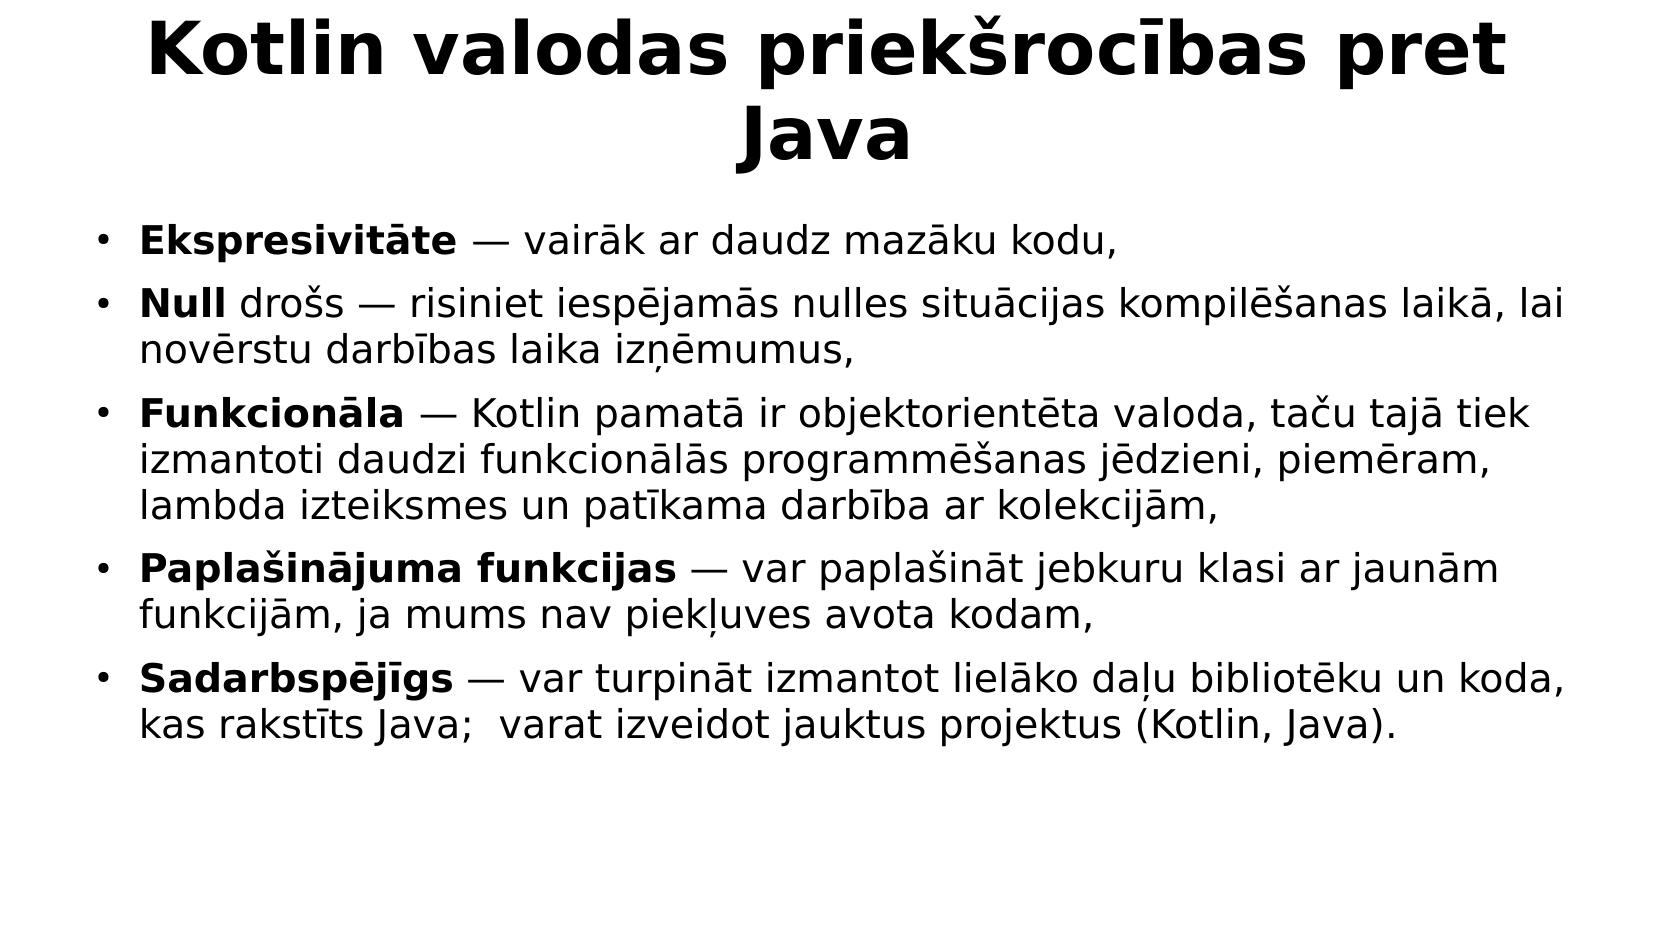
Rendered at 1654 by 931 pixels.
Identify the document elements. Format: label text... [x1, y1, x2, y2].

list Ekspresivitāte — vairāk ar daudz mazāku kodu, Null drošs — risiniet iespējamās nulles situācijas kompilēšanas laikā, lai novērstu darbības laika izņēmumus, Funkcionāla — Kotlin pamatā ir objektorientēta valoda, taču tajā tiek izmantoti daudzi funkcionālās programmēšanas jēdzieni, piemēram, lambda izteiksmes un patīkama darbība ar kolekcijām, Paplašinājuma funkcijas — var paplašināt jebkuru klasi ar jaunām funkcijām, ja mums nav piekļuves avota kodam, Sadarbspējīgs — var turpināt izmantot lielāko daļu bibliotēku un koda, kas rakstīts Java; varat izveidot jauktus projektus (Kotlin, Java). [82, 217, 1571, 758]
title Kotlin valodas priekšrocības pret Java [82, 6, 1571, 177]
